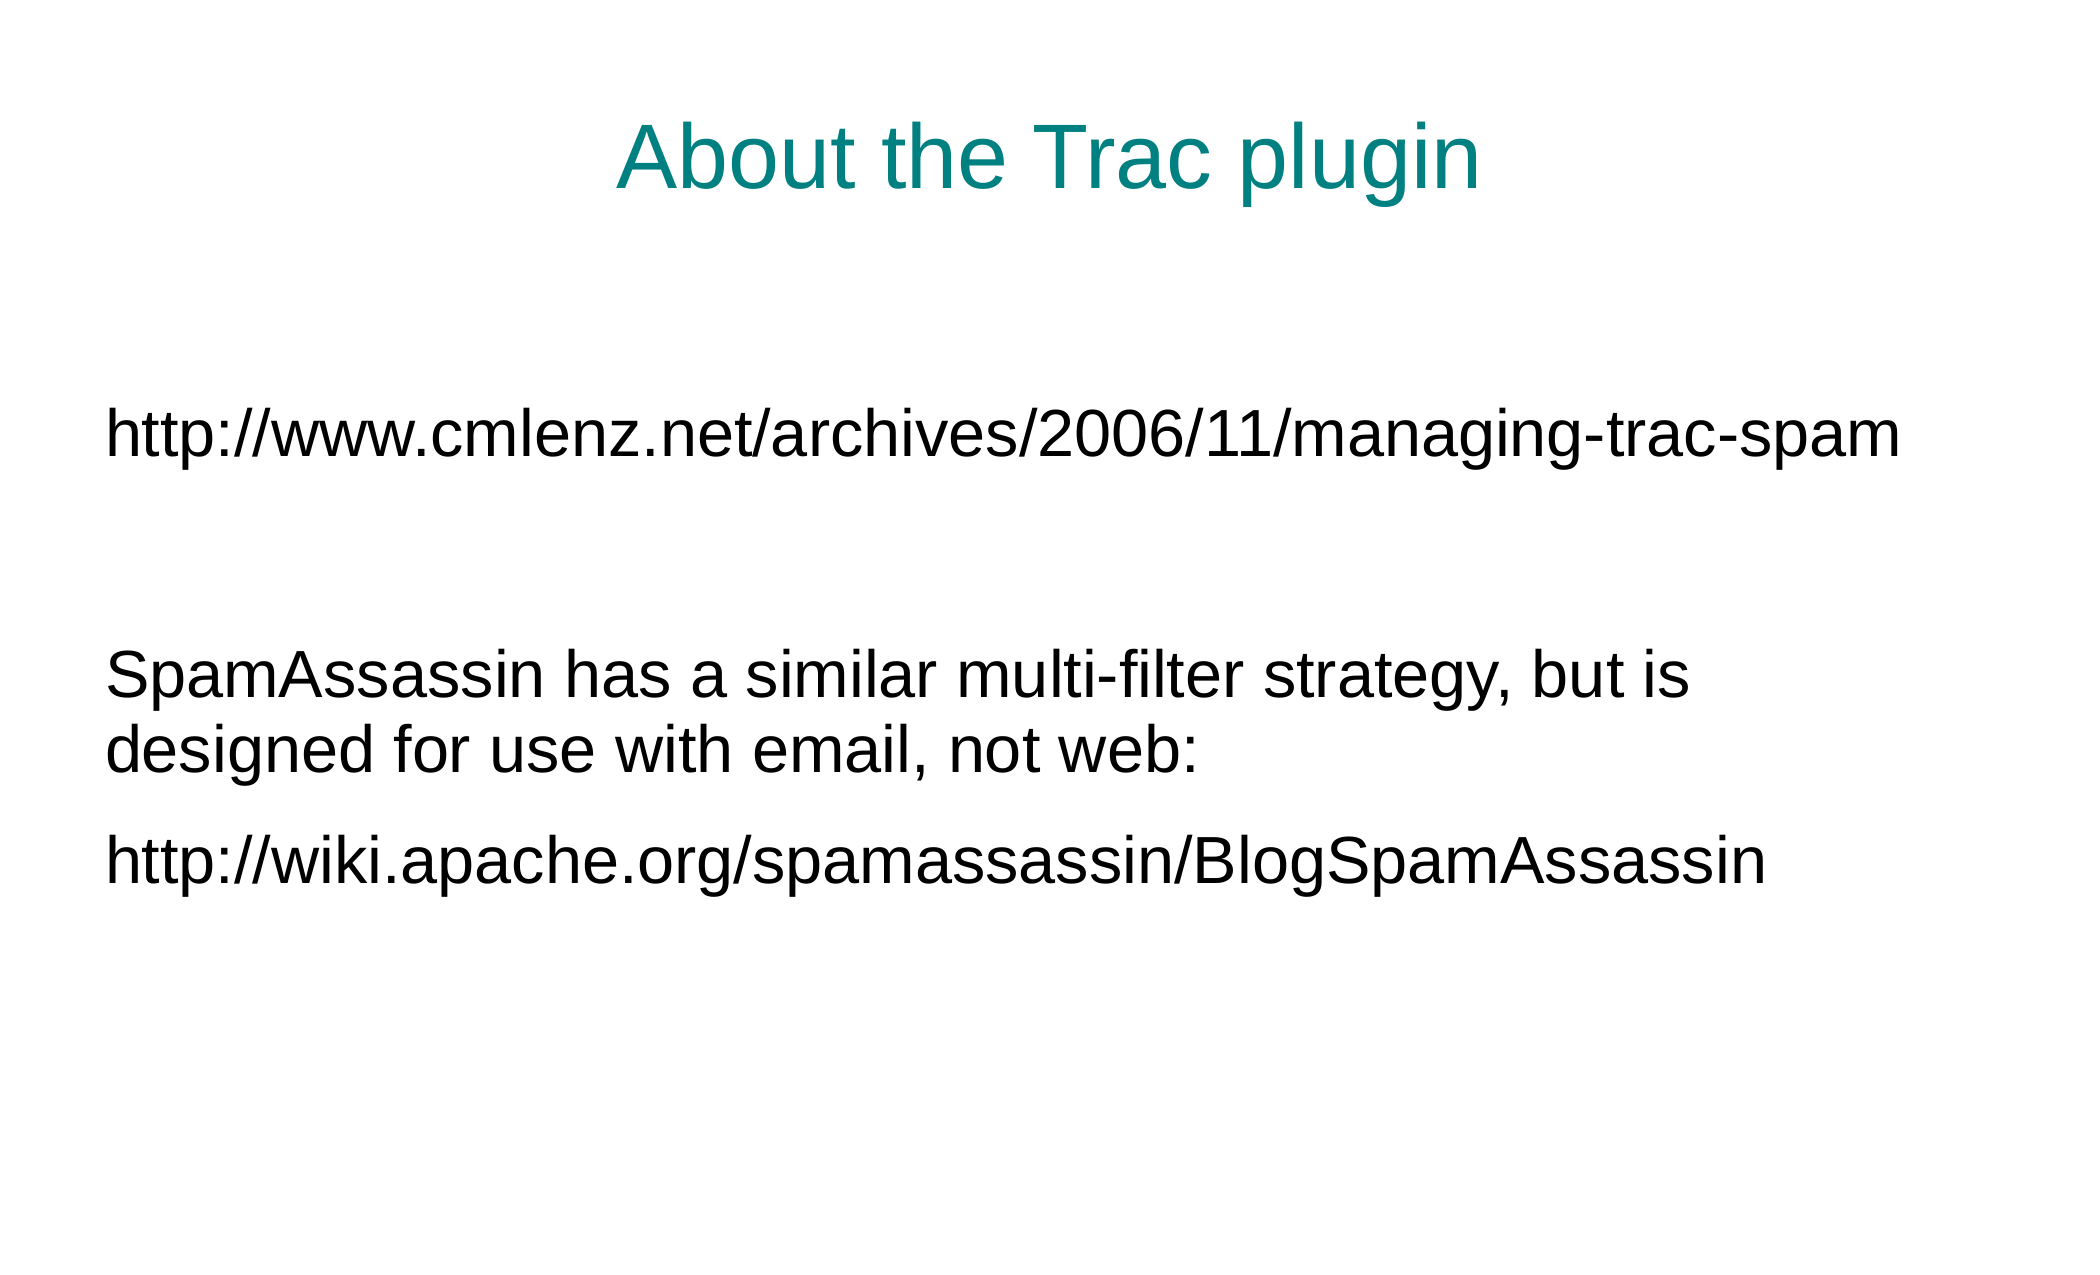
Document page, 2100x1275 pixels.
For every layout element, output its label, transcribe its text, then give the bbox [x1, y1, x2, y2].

title About the Trac plugin [105, 50, 1995, 264]
list http://www.cmlenz.net/archives/2006/11/managing-trac-spam SpamAssassin has a similar multi-filter strategy, but is designed for use with email, not web: http://wiki.apache.org/spamassassin/BlogSpamAssassin [105, 298, 1953, 1038]
